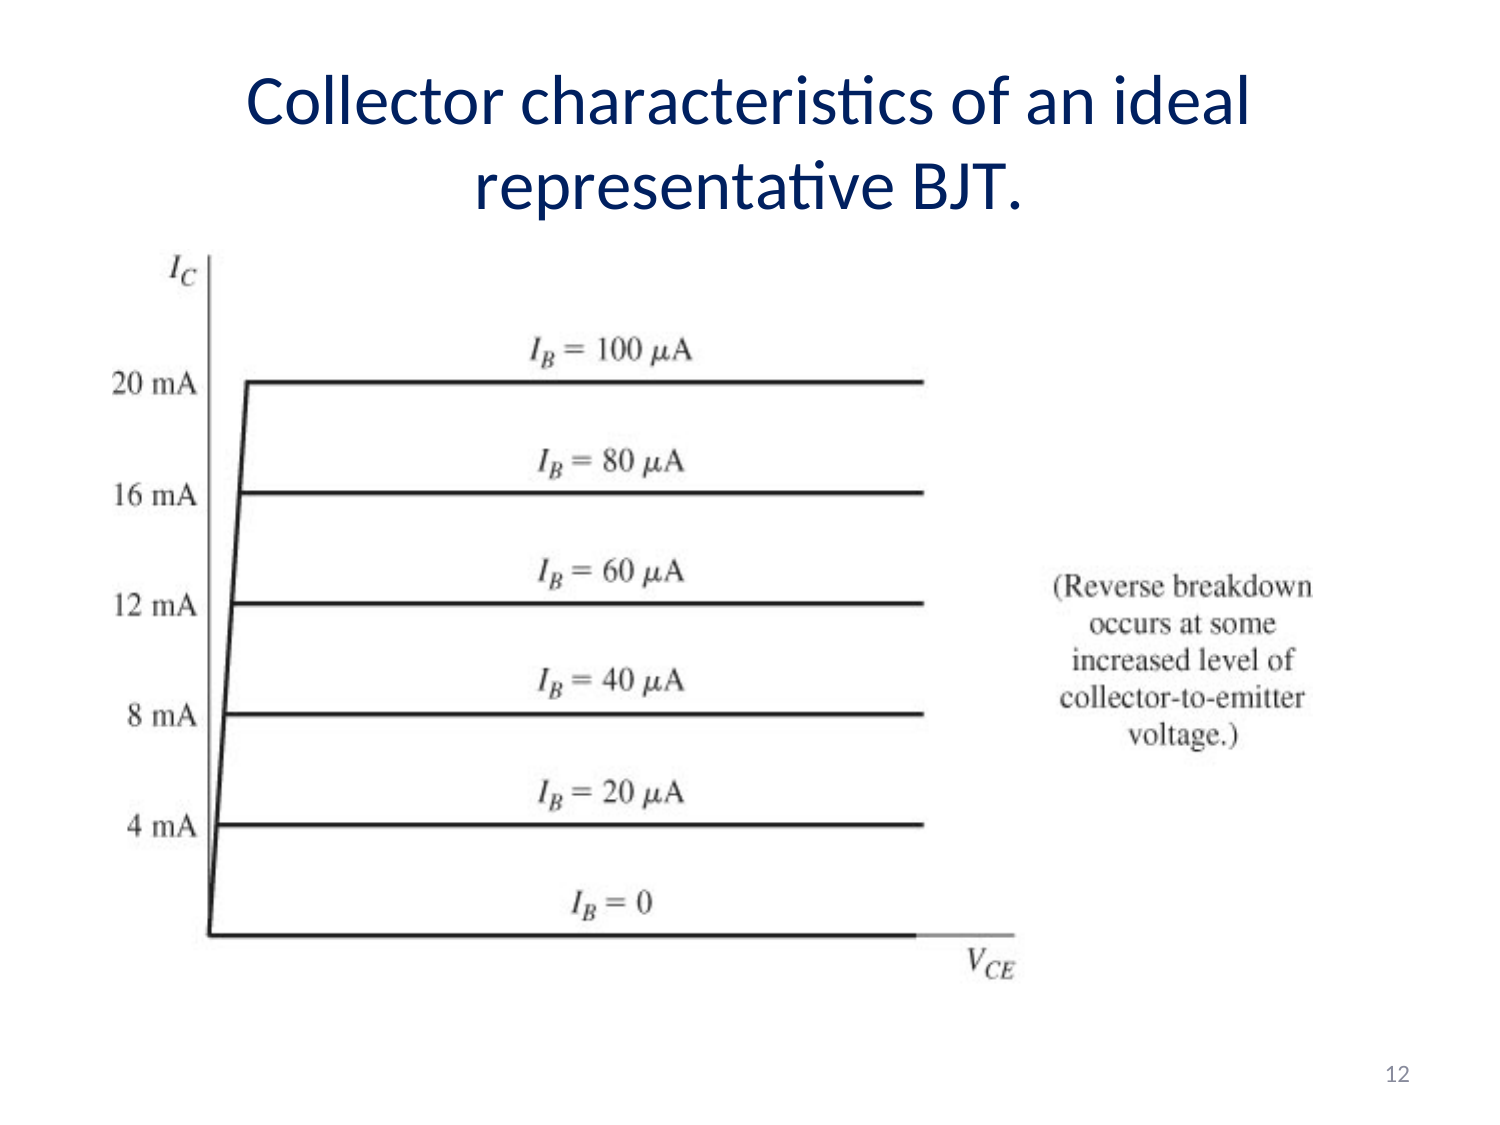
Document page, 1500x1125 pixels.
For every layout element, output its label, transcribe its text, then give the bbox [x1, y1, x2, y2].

text_box <number> [1074, 1042, 1426, 1103]
title Collector characteristics of an ideal representative BJT. [75, 45, 1426, 233]
picture [112, 249, 1313, 986]
